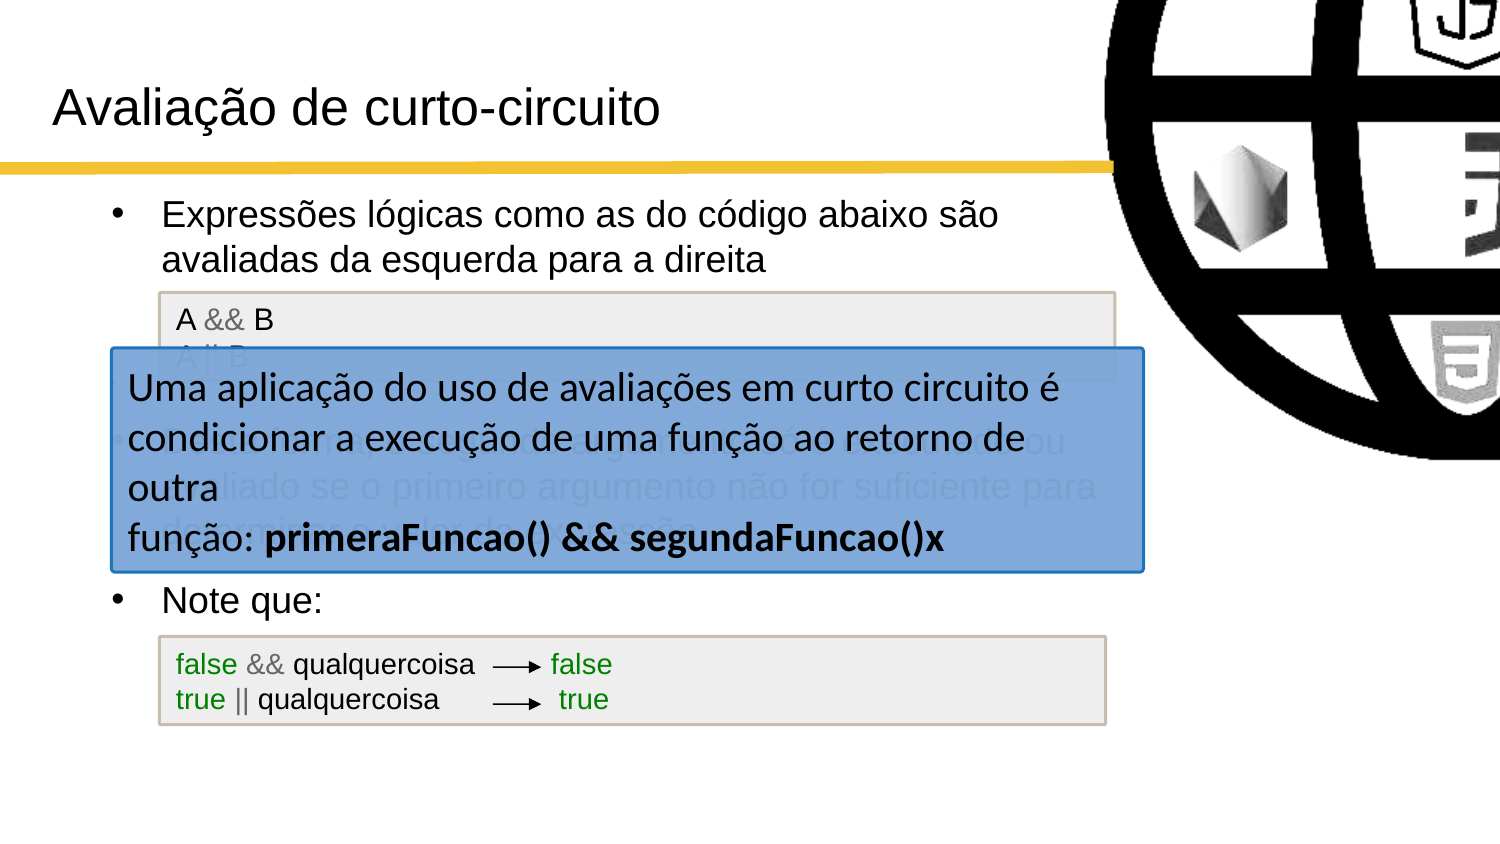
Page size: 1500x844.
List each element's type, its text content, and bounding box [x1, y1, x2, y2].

text_box Uma aplicação do uso de avaliações em curto circuito é condicionar a execução de uma função ao retorno de outra função: primeraFuncao() && segundaFuncao()x [111, 347, 1144, 573]
text_box Expressões lógicas como as do código abaixo são avaliadas da esquerda para a direita Desta forma, o segundo argumento só é executado ou avaliado se o primeiro argumento não for suficiente para determinar o valor da expressão Note que: [90, 182, 1115, 790]
text_box A && B A || B [159, 292, 1115, 347]
text_box false && qualquercoisa false true || qualquercoisa true [159, 636, 1106, 725]
text_box Avaliação de curto-circuito [37, 33, 1463, 175]
picture [1078, 0, 1500, 532]
